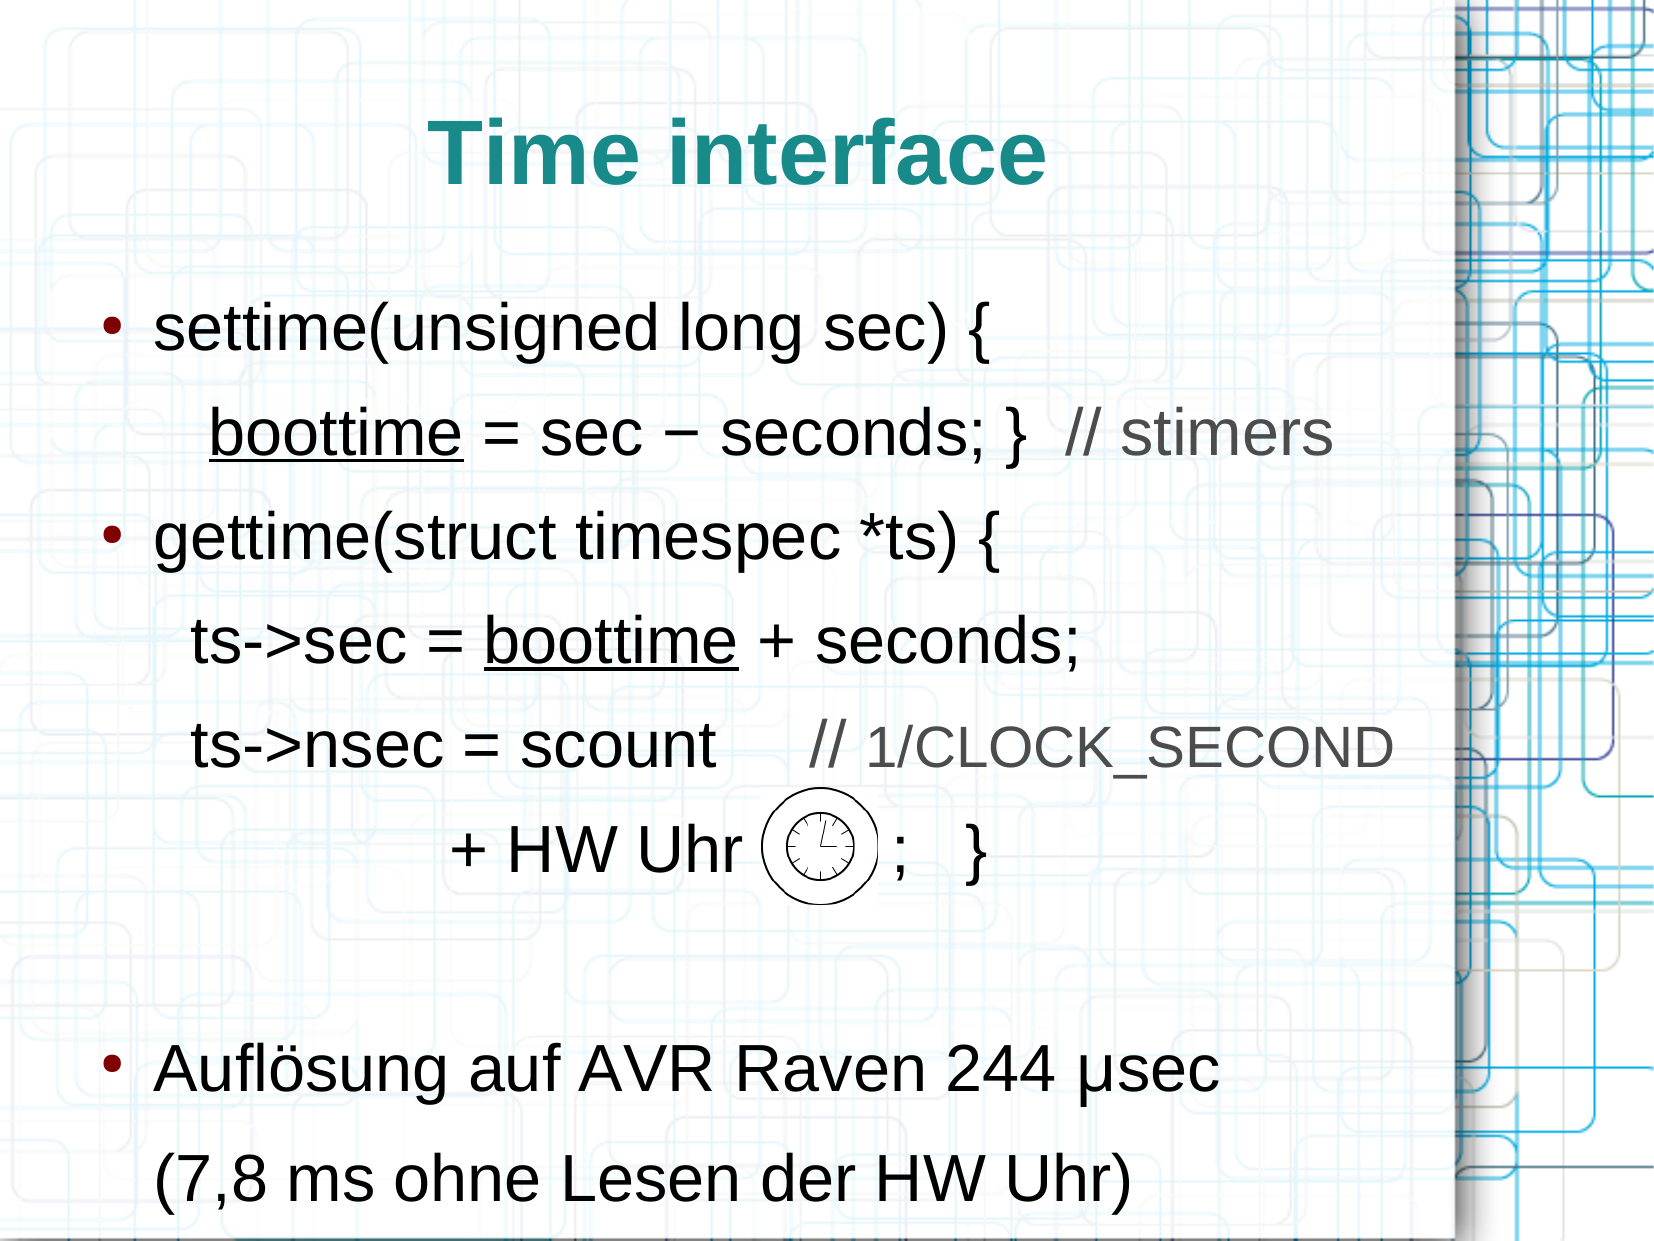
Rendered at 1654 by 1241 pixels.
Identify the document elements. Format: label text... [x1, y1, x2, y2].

title Time interface [59, 56, 1418, 250]
list settime(unsigned long sec) { boottime = sec − seconds; } // stimers gettime(struct timespec *ts) { ts->sec = boottime + seconds; ts->nsec = scount // 1/CLOCK_SECOND + HW Uhr ; } Auflösung auf AVR Raven 244 μsec (7,8 ms ohne Lesen der HW Uhr) [82, 290, 1418, 1202]
picture [0, 0, 1654, 1241]
